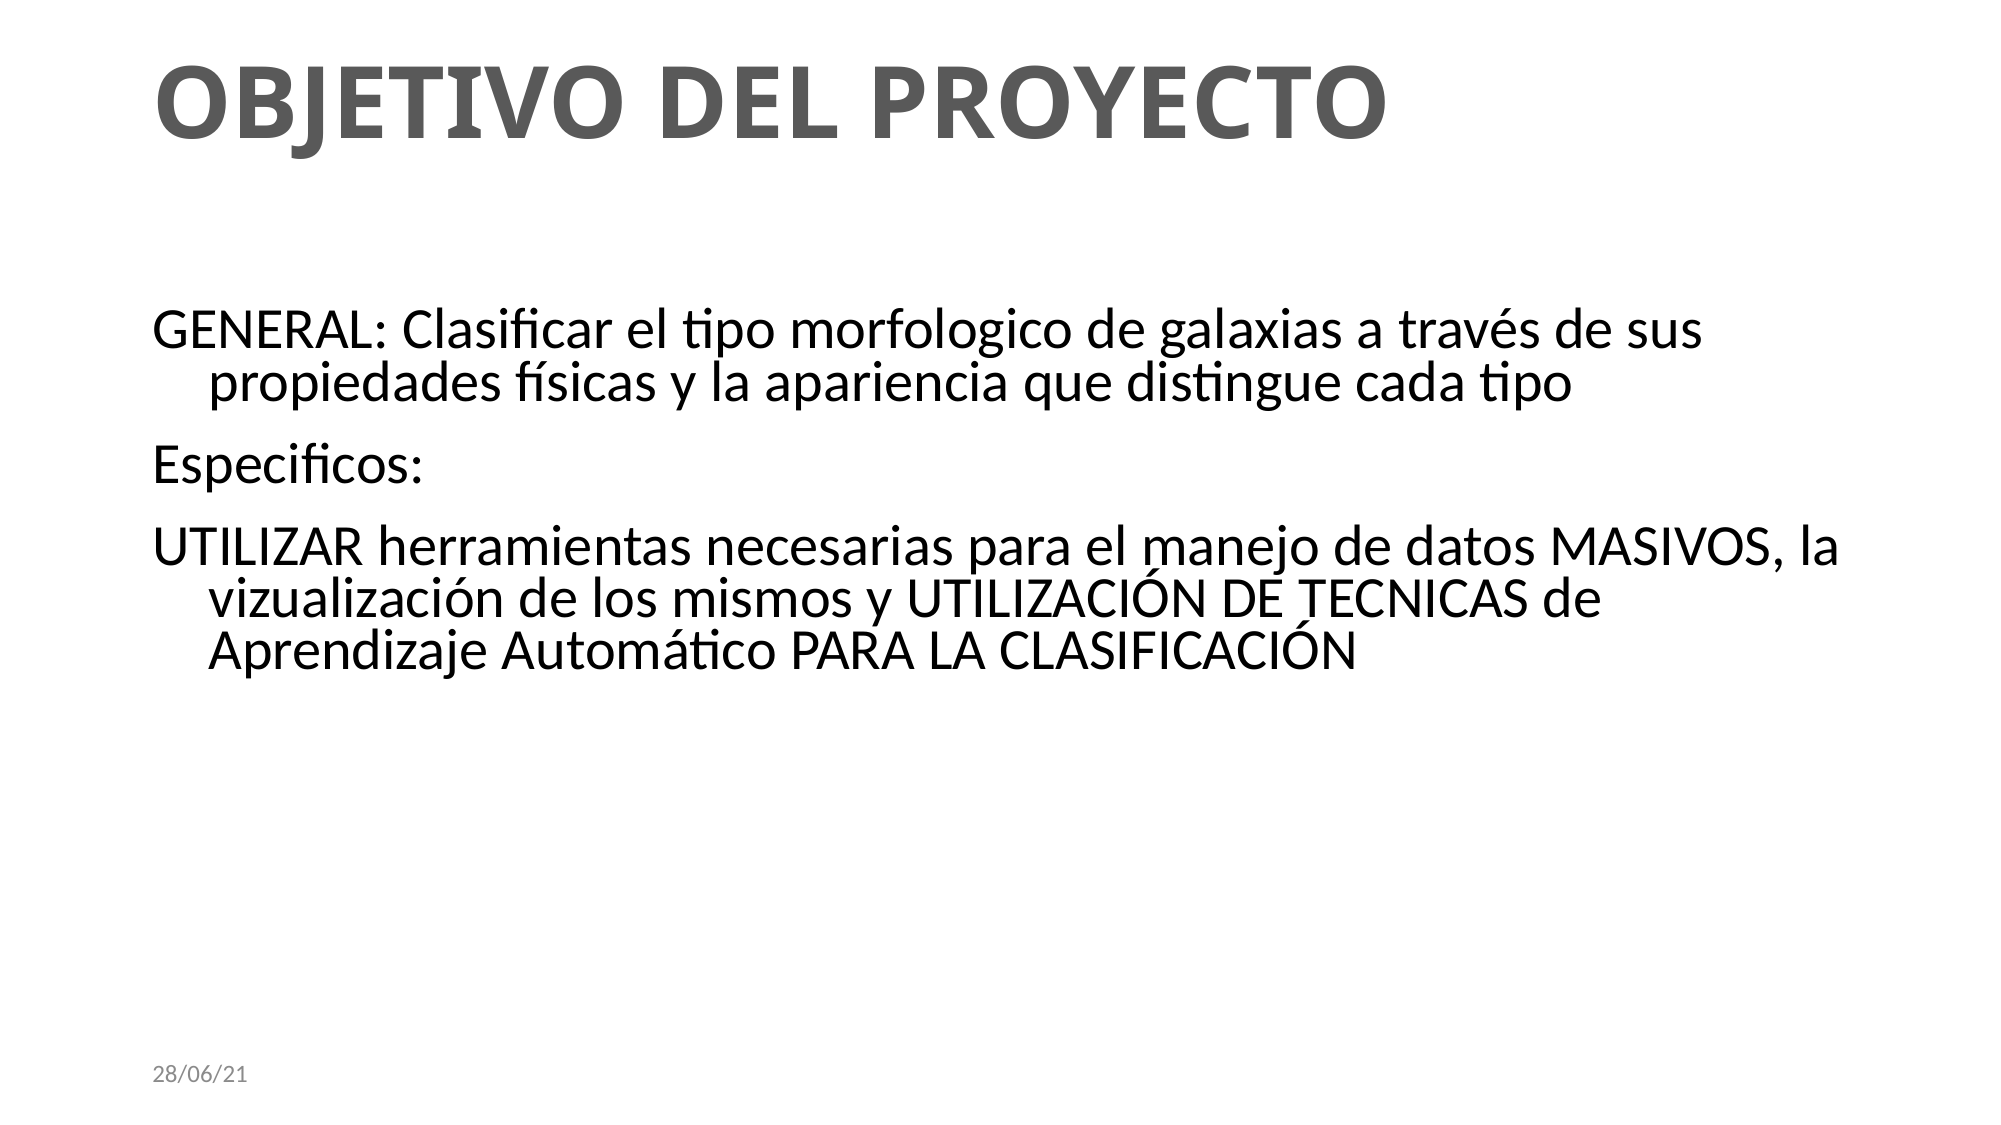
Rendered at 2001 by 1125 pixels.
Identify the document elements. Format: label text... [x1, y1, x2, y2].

text_box 28/06/21 [137, 1042, 588, 1103]
title OBJETIVO DEL PROYECTO [137, 59, 1863, 278]
list GENERAL: Clasificar el tipo morfologico de galaxias a través de sus propiedades físicas y la apariencia que distingue cada tipo Especificos: UTILIZAR herramientas necesarias para el manejo de datos MASIVOS, la vizualización de los mismos y UTILIZACIÓN DE TECNICAS de Aprendizaje Automático PARA LA CLASIFICACIÓN [137, 299, 1863, 1013]
